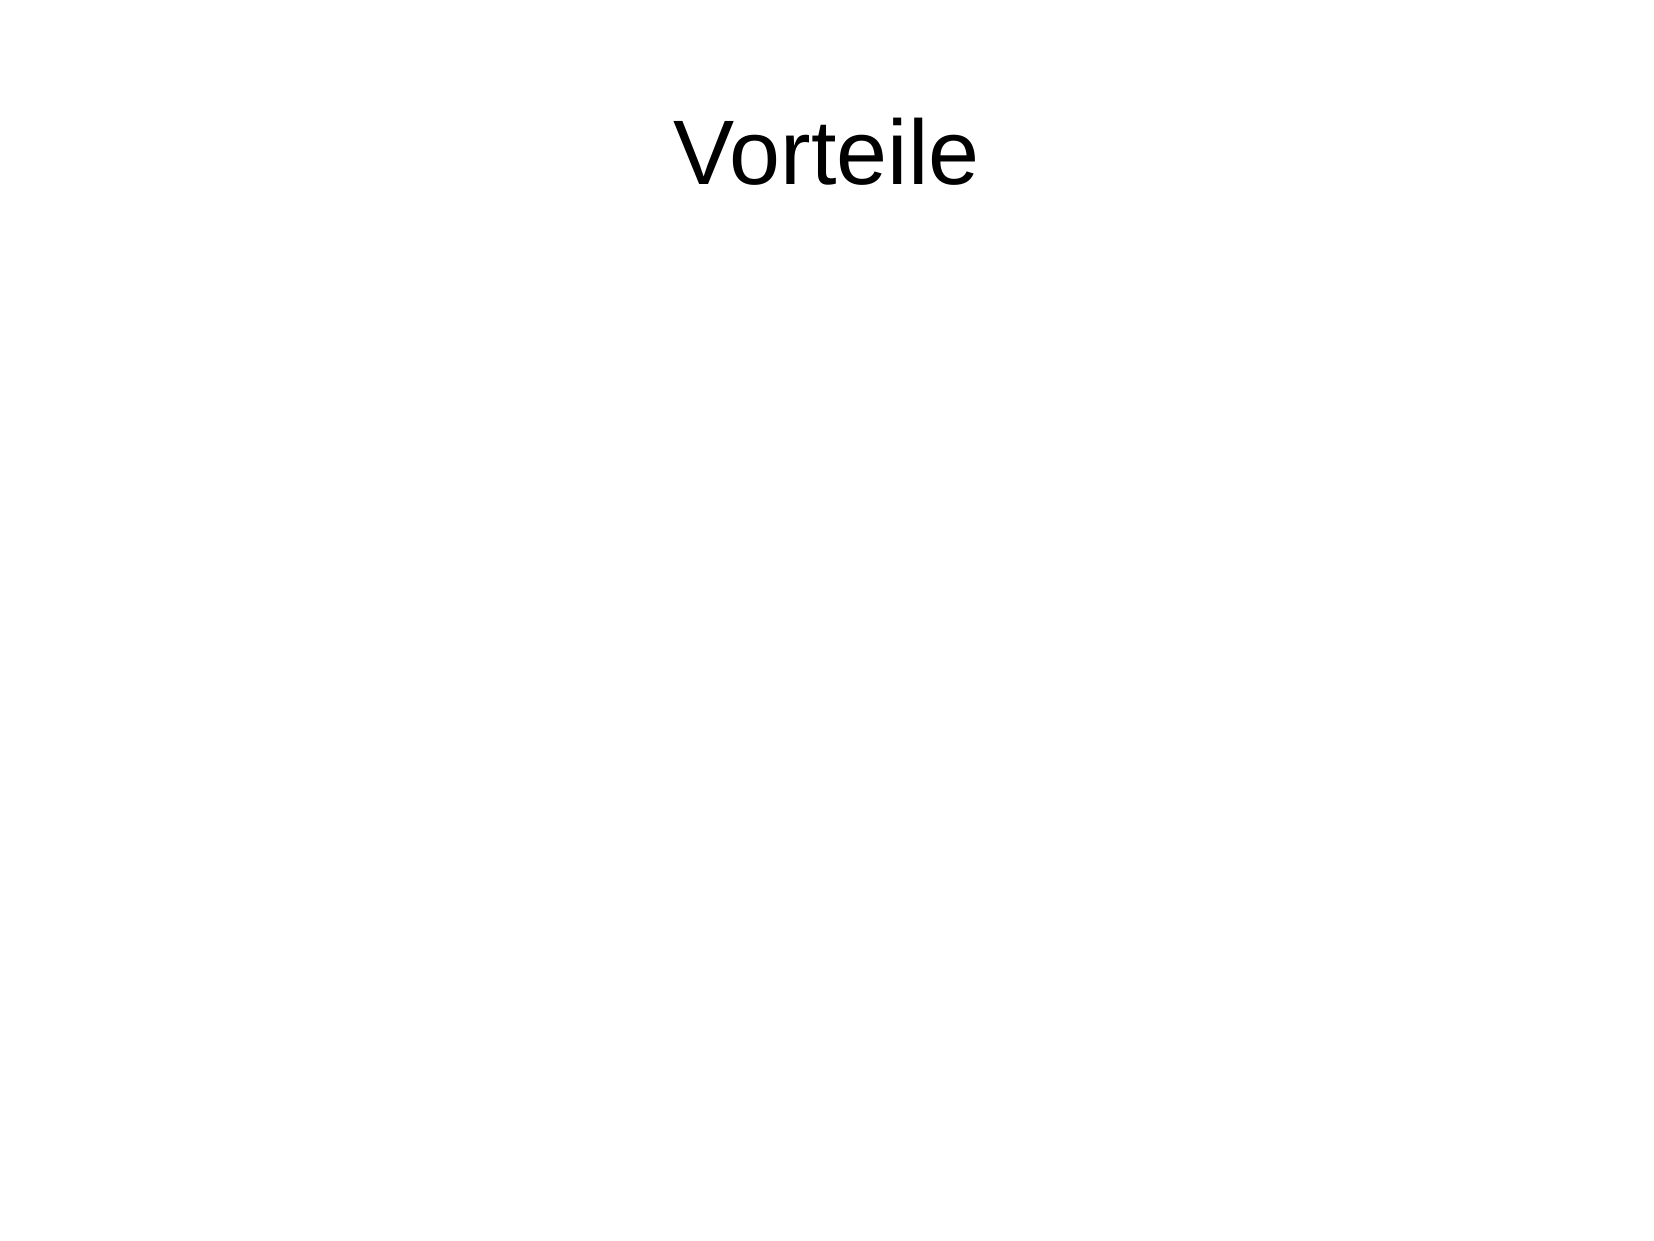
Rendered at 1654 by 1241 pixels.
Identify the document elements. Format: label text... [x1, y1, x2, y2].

title Vorteile [82, 49, 1571, 257]
